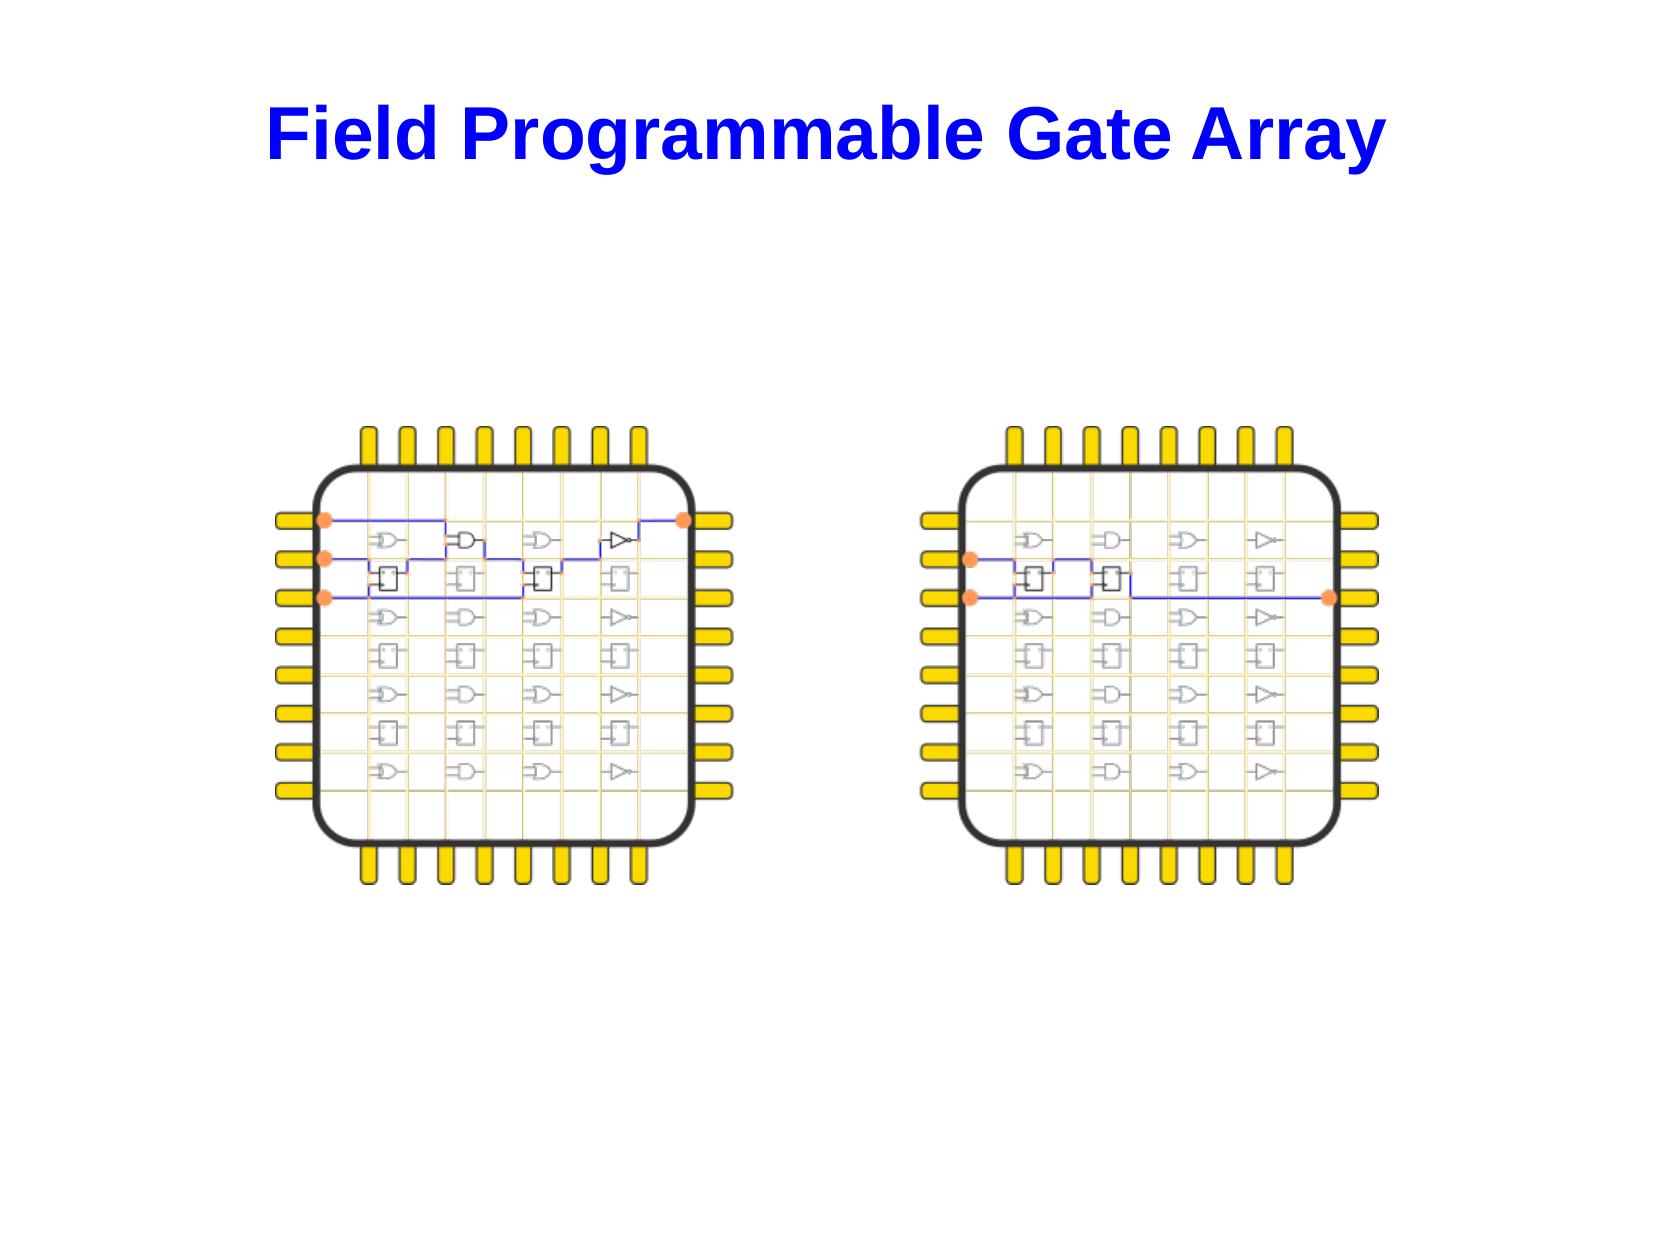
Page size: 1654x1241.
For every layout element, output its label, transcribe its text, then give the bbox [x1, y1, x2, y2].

title Field Programmable Gate Array [82, 30, 1571, 238]
picture [275, 426, 1379, 886]
